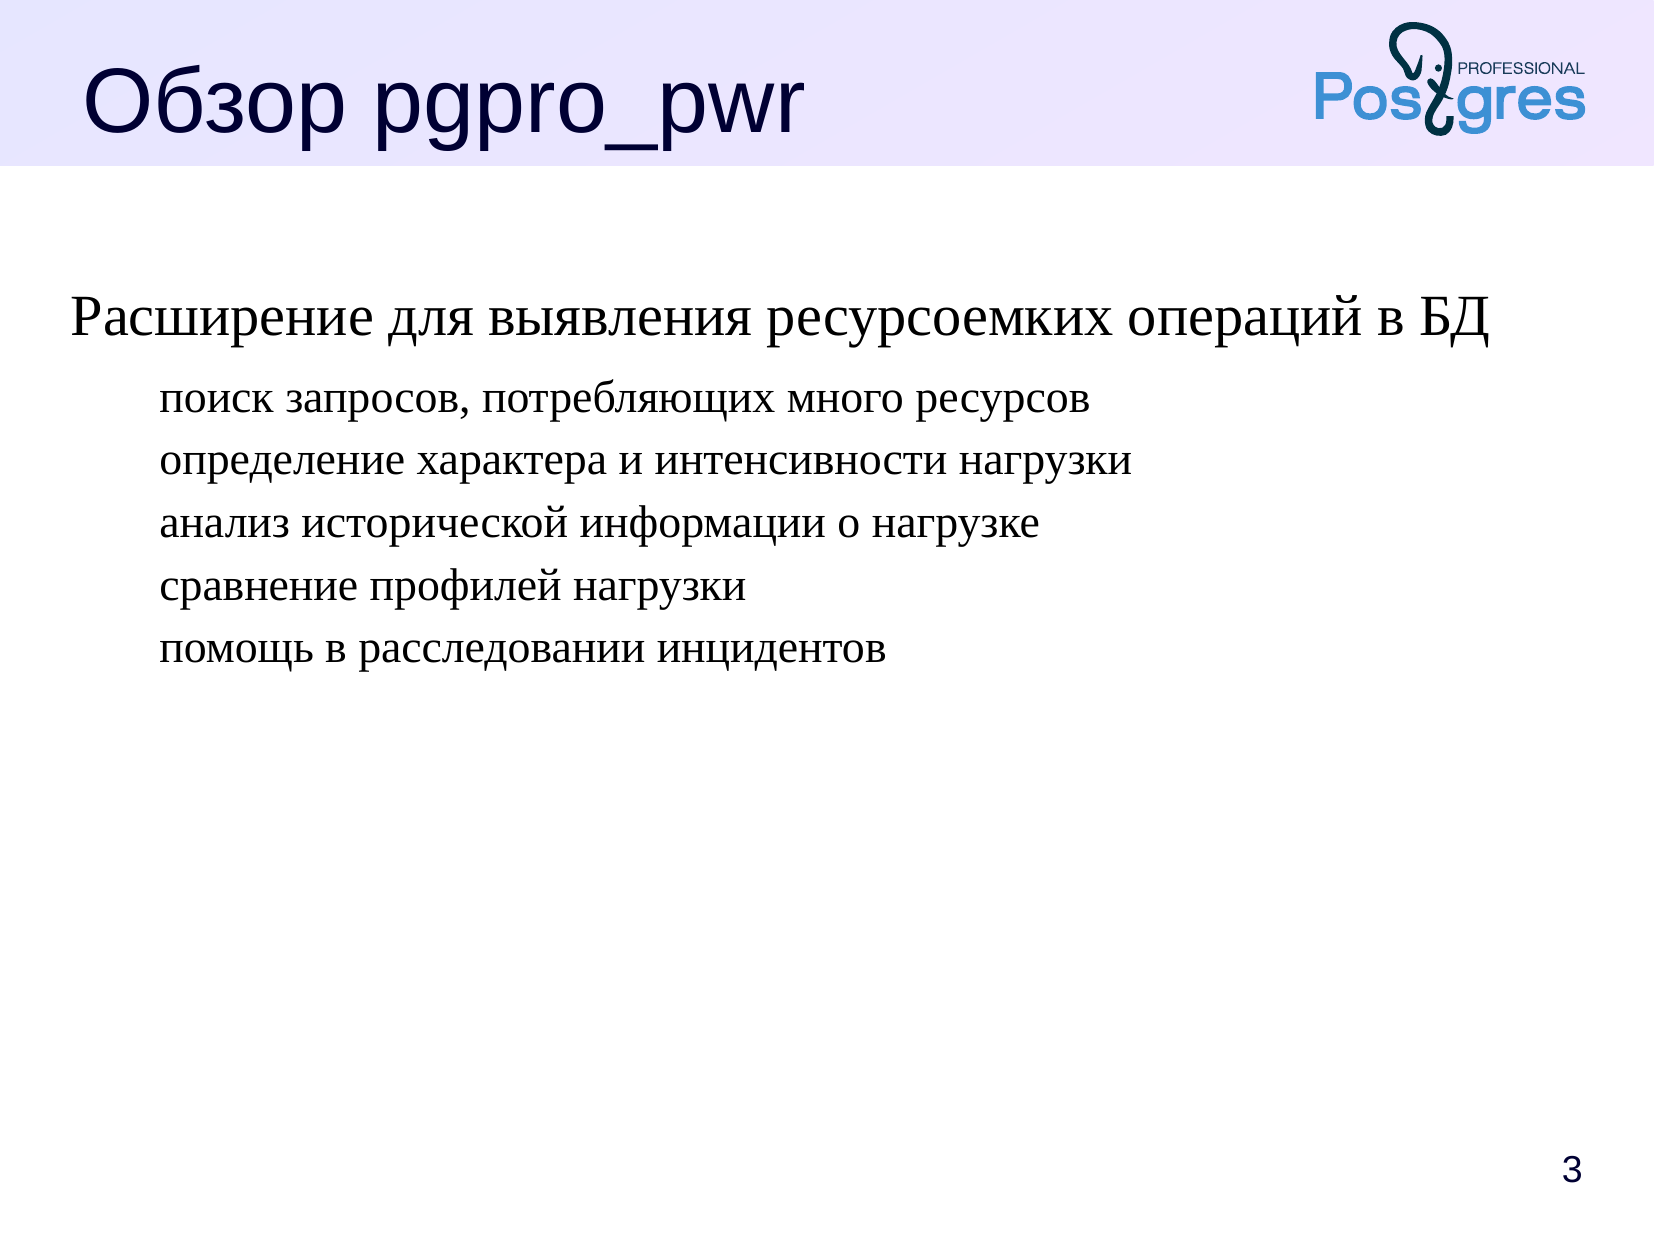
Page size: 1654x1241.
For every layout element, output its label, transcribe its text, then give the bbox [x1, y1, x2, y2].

title Обзор pgpro_pwr [82, 49, 1252, 153]
list Расширение для выявления ресурсоемких операций в БД поиск запросов, потребляющих много ресурсов определение характера и интенсивности нагрузки анализ исторической информации о нагрузке сравнение профилей нагрузки помощь в расследовании инцидентов [70, 283, 1583, 1134]
